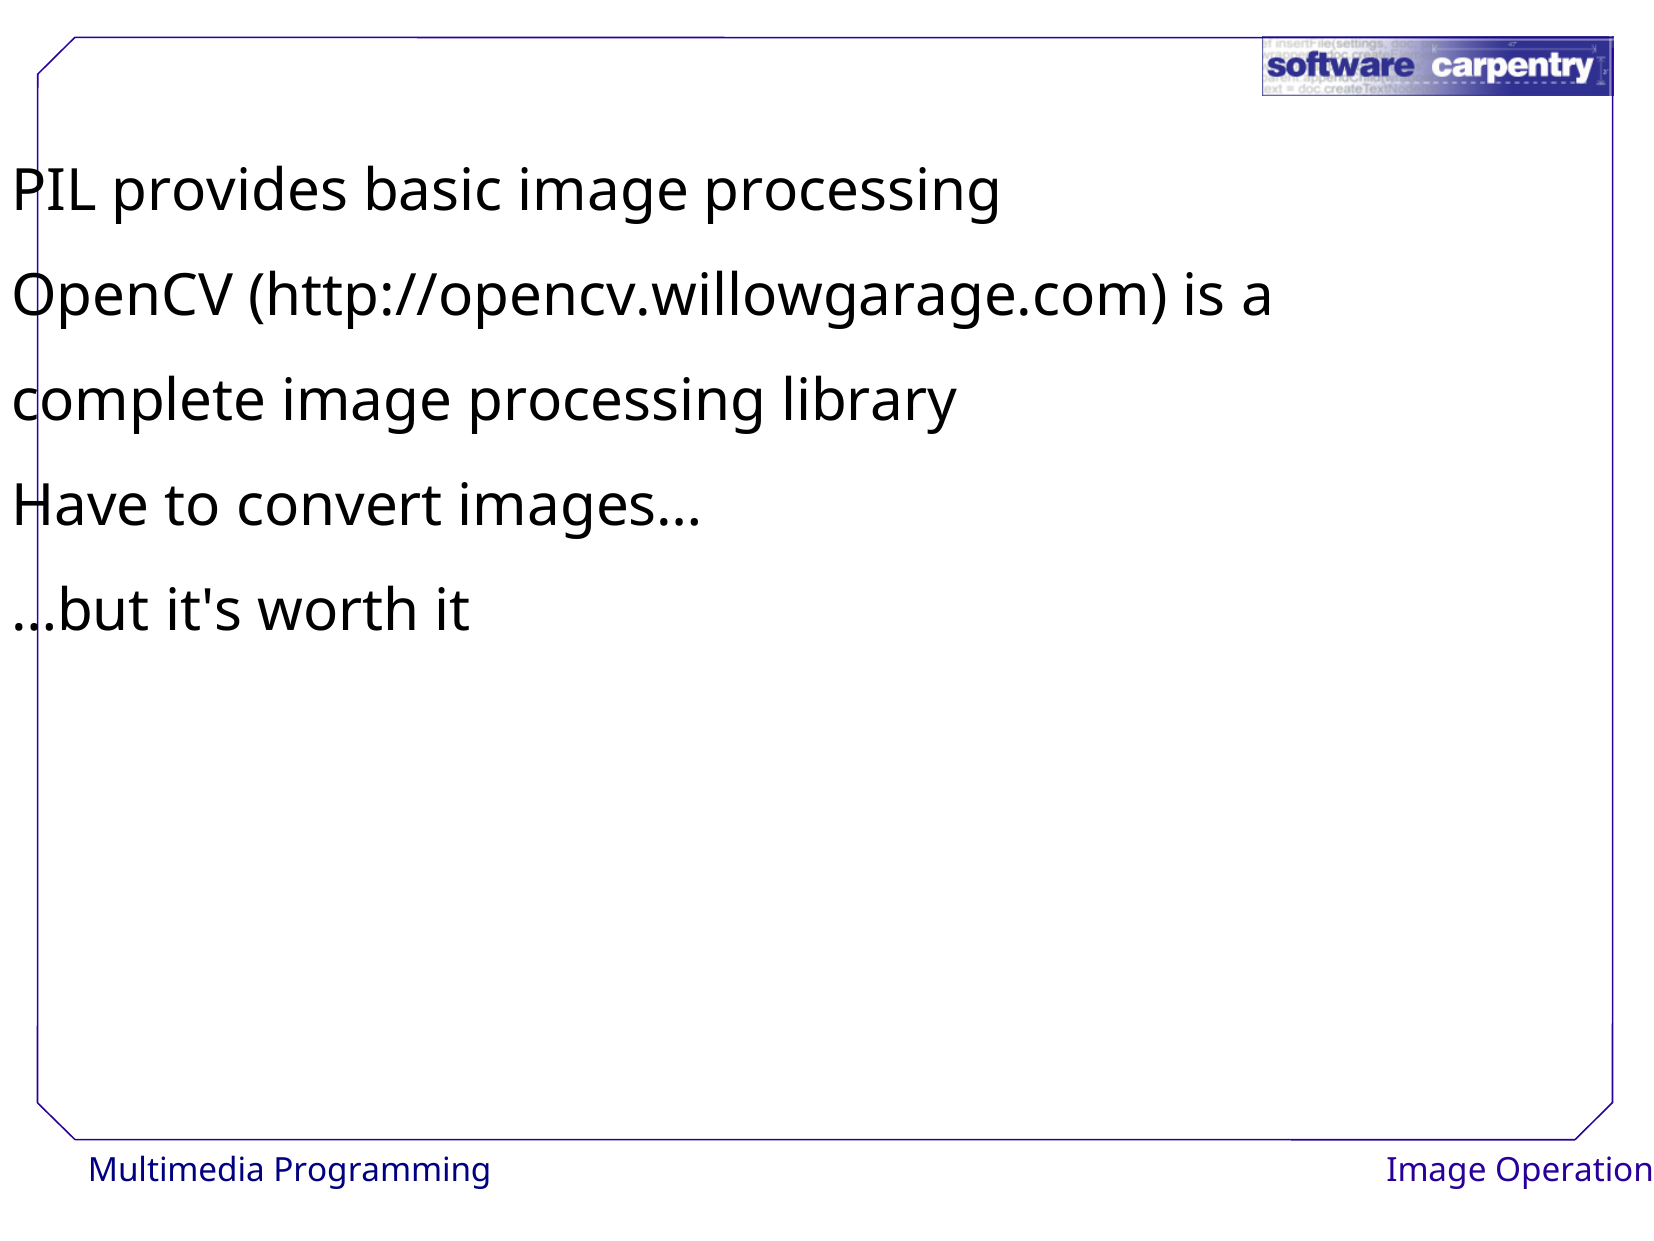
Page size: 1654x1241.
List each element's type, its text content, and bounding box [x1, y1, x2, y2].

text_box PIL provides basic image processing OpenCV (http://opencv.willowgarage.com) is a complete image processing library Have to convert images… …but it's worth it [0, 109, 1439, 650]
picture [1262, 36, 1614, 96]
